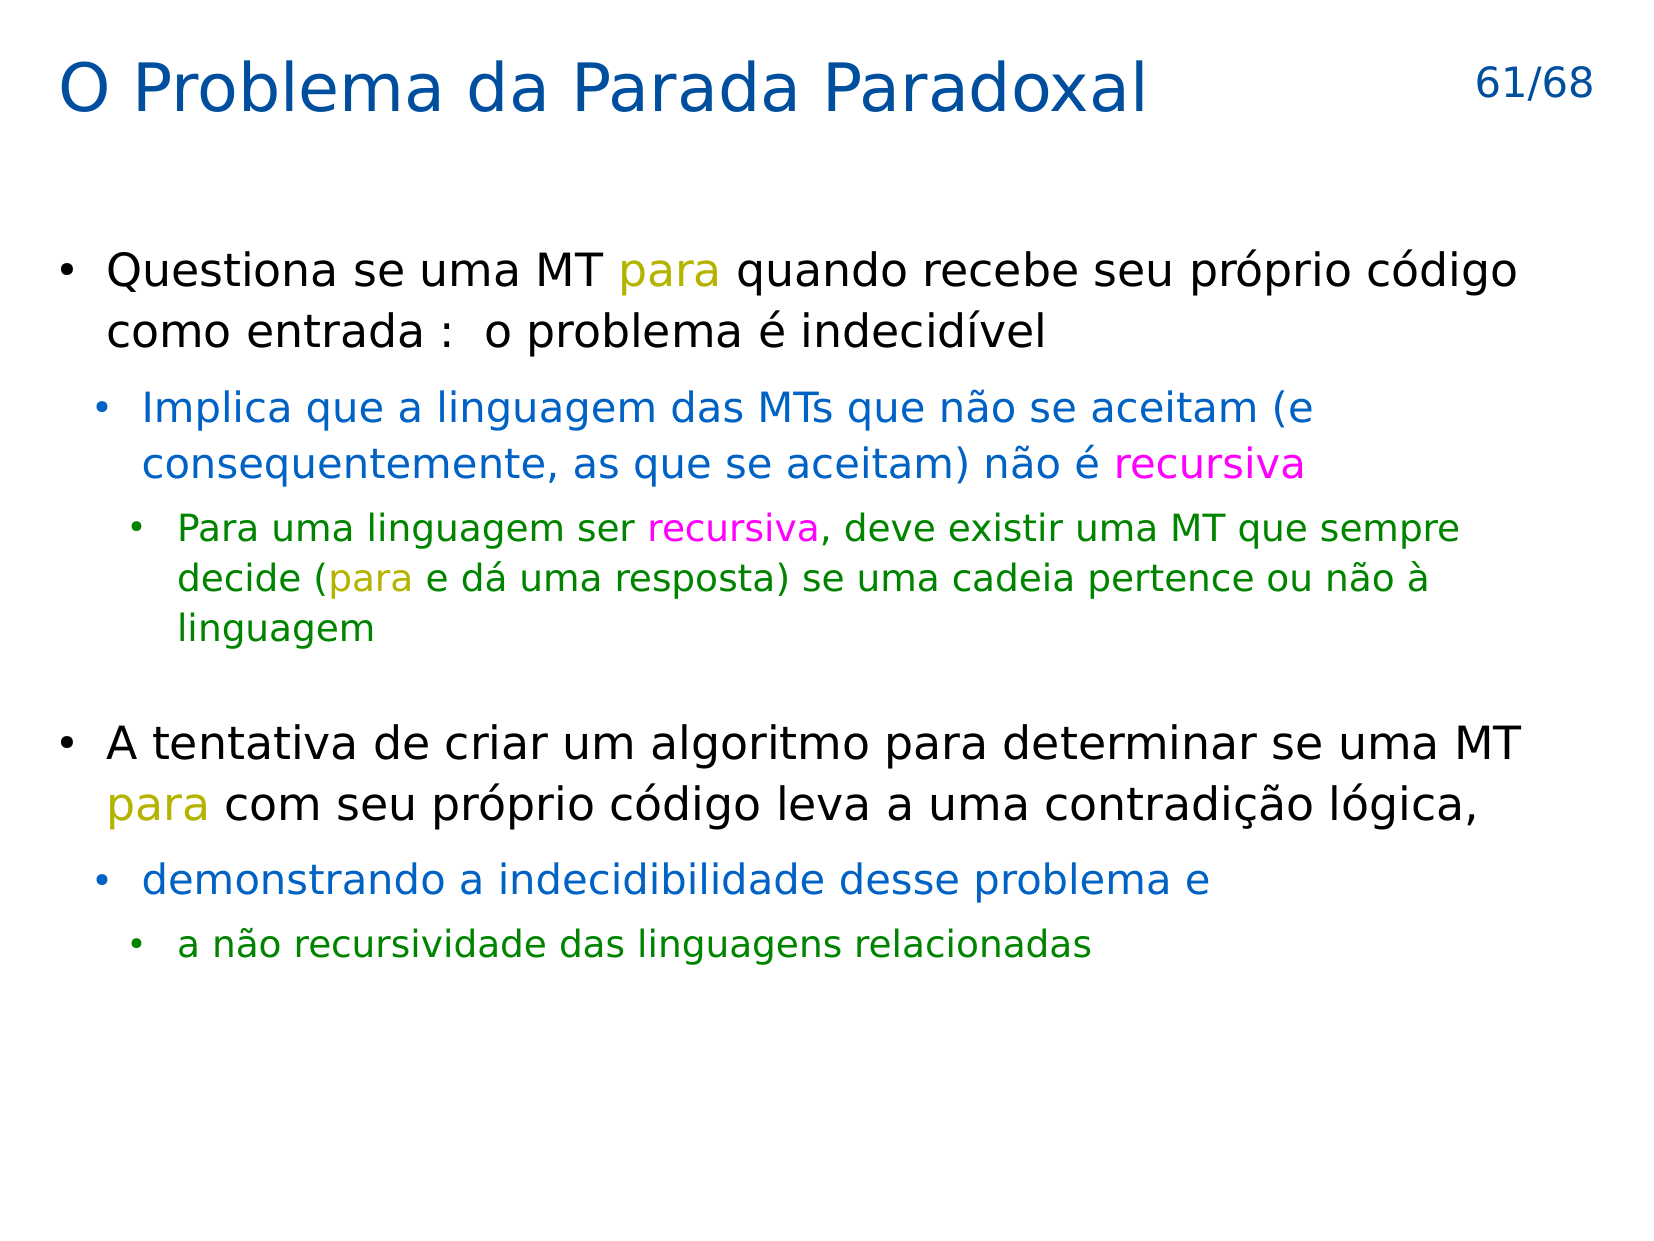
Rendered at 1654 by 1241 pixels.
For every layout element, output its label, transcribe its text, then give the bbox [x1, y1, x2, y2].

title O Problema da Parada Paradoxal [59, 29, 1625, 148]
list Questiona se uma MT para quando recebe seu próprio código como entrada : o problema é indecidível Implica que a linguagem das MTs que não se aceitam (e consequentemente, as que se aceitam) não é recursiva Para uma linguagem ser recursiva, deve existir uma MT que sempre decide (para e dá uma resposta) se uma cadeia pertence ou não à linguagem A tentativa de criar um algoritmo para determinar se uma MT para com seu próprio código leva a uma contradição lógica, demonstrando a indecidibilidade desse problema e a não recursividade das linguagens relacionadas [59, 236, 1595, 1211]
